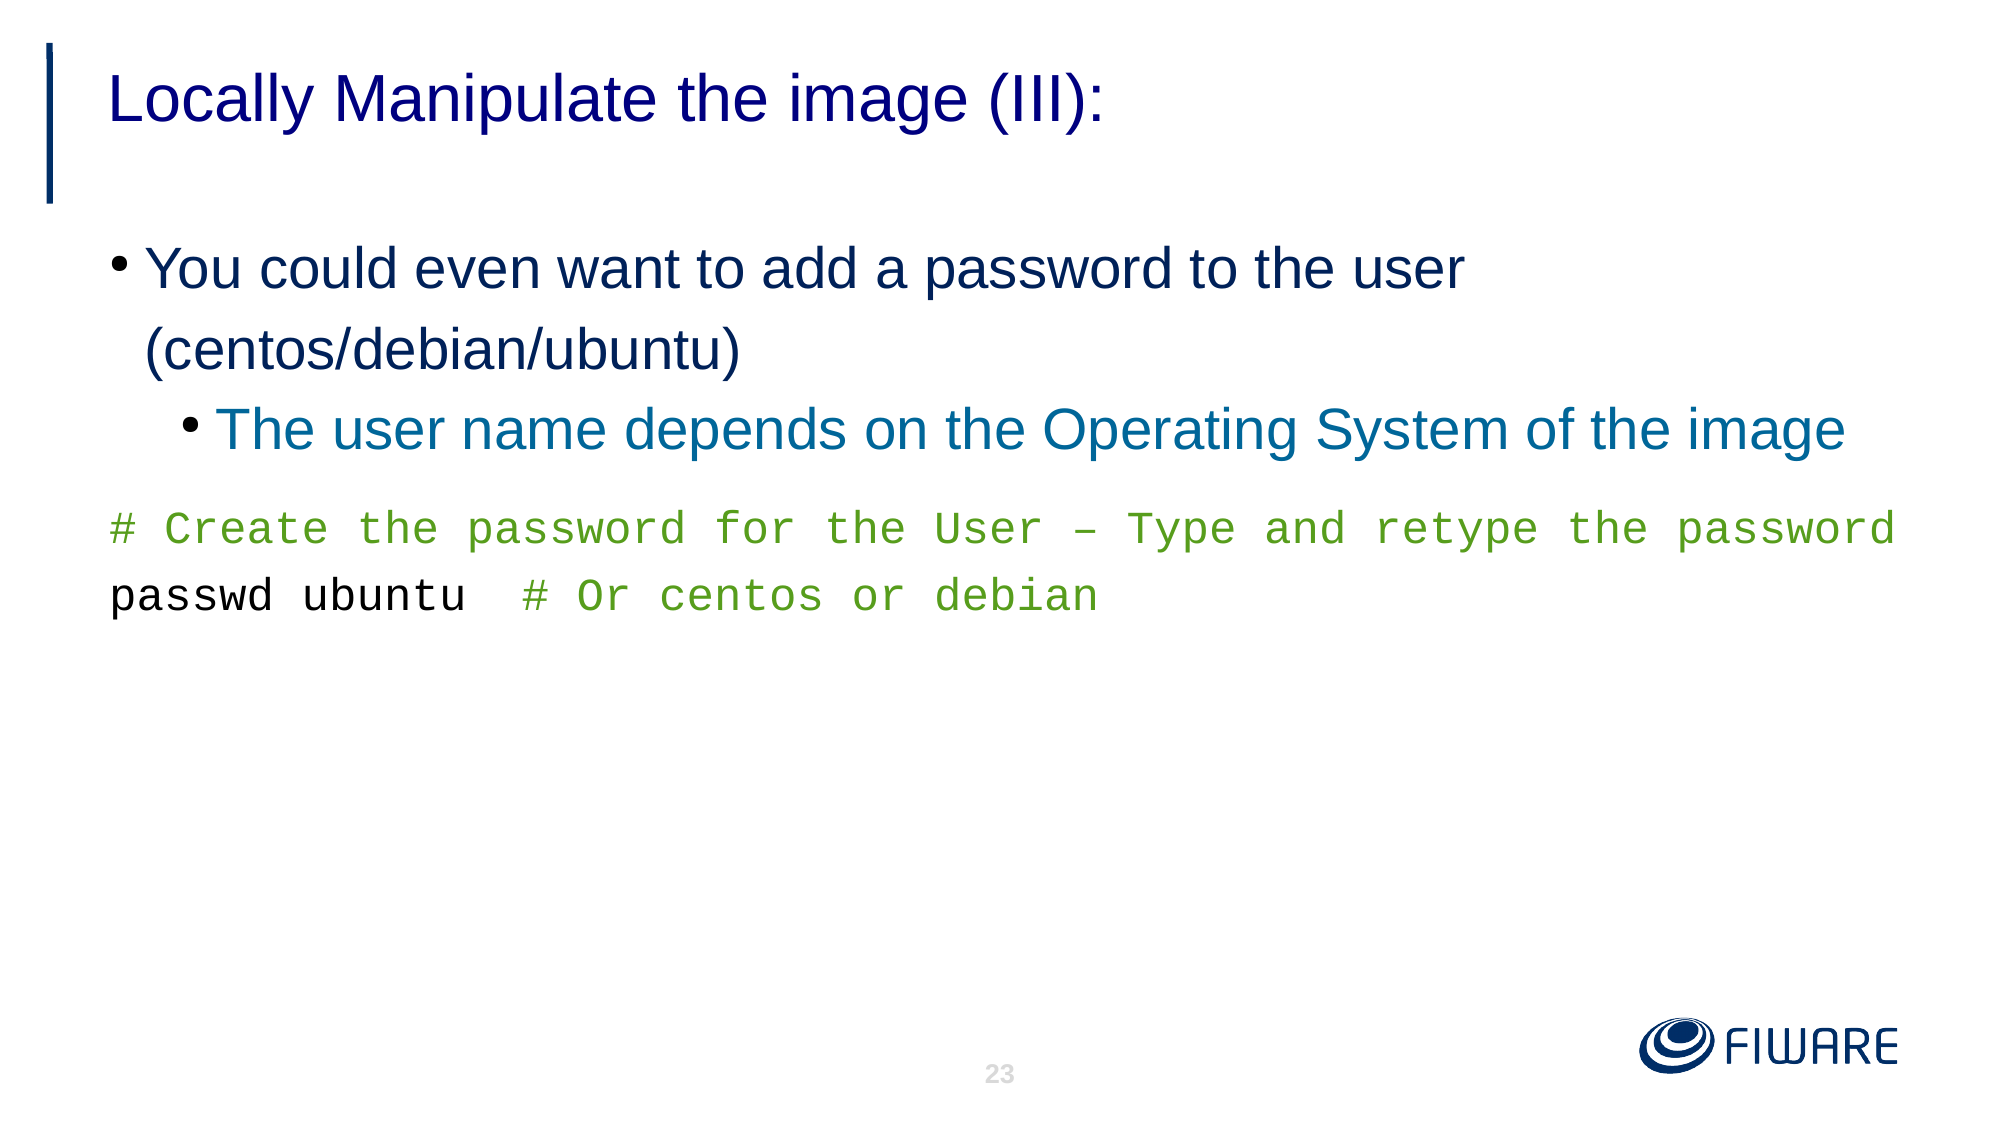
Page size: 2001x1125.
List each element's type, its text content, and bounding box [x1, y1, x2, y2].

text_box You could even want to add a password to the user (centos/debian/ubuntu) The user name depends on the Operating System of the image [94, 212, 1920, 469]
picture [1635, 1012, 1905, 1077]
slide_number <number> [887, 1042, 1113, 1103]
title Locally Manipulate the image (III): [92, 47, 1704, 142]
text_box # Create the password for the User – Type and retype the password passwd ubuntu # Or centos or debian [94, 490, 1920, 694]
